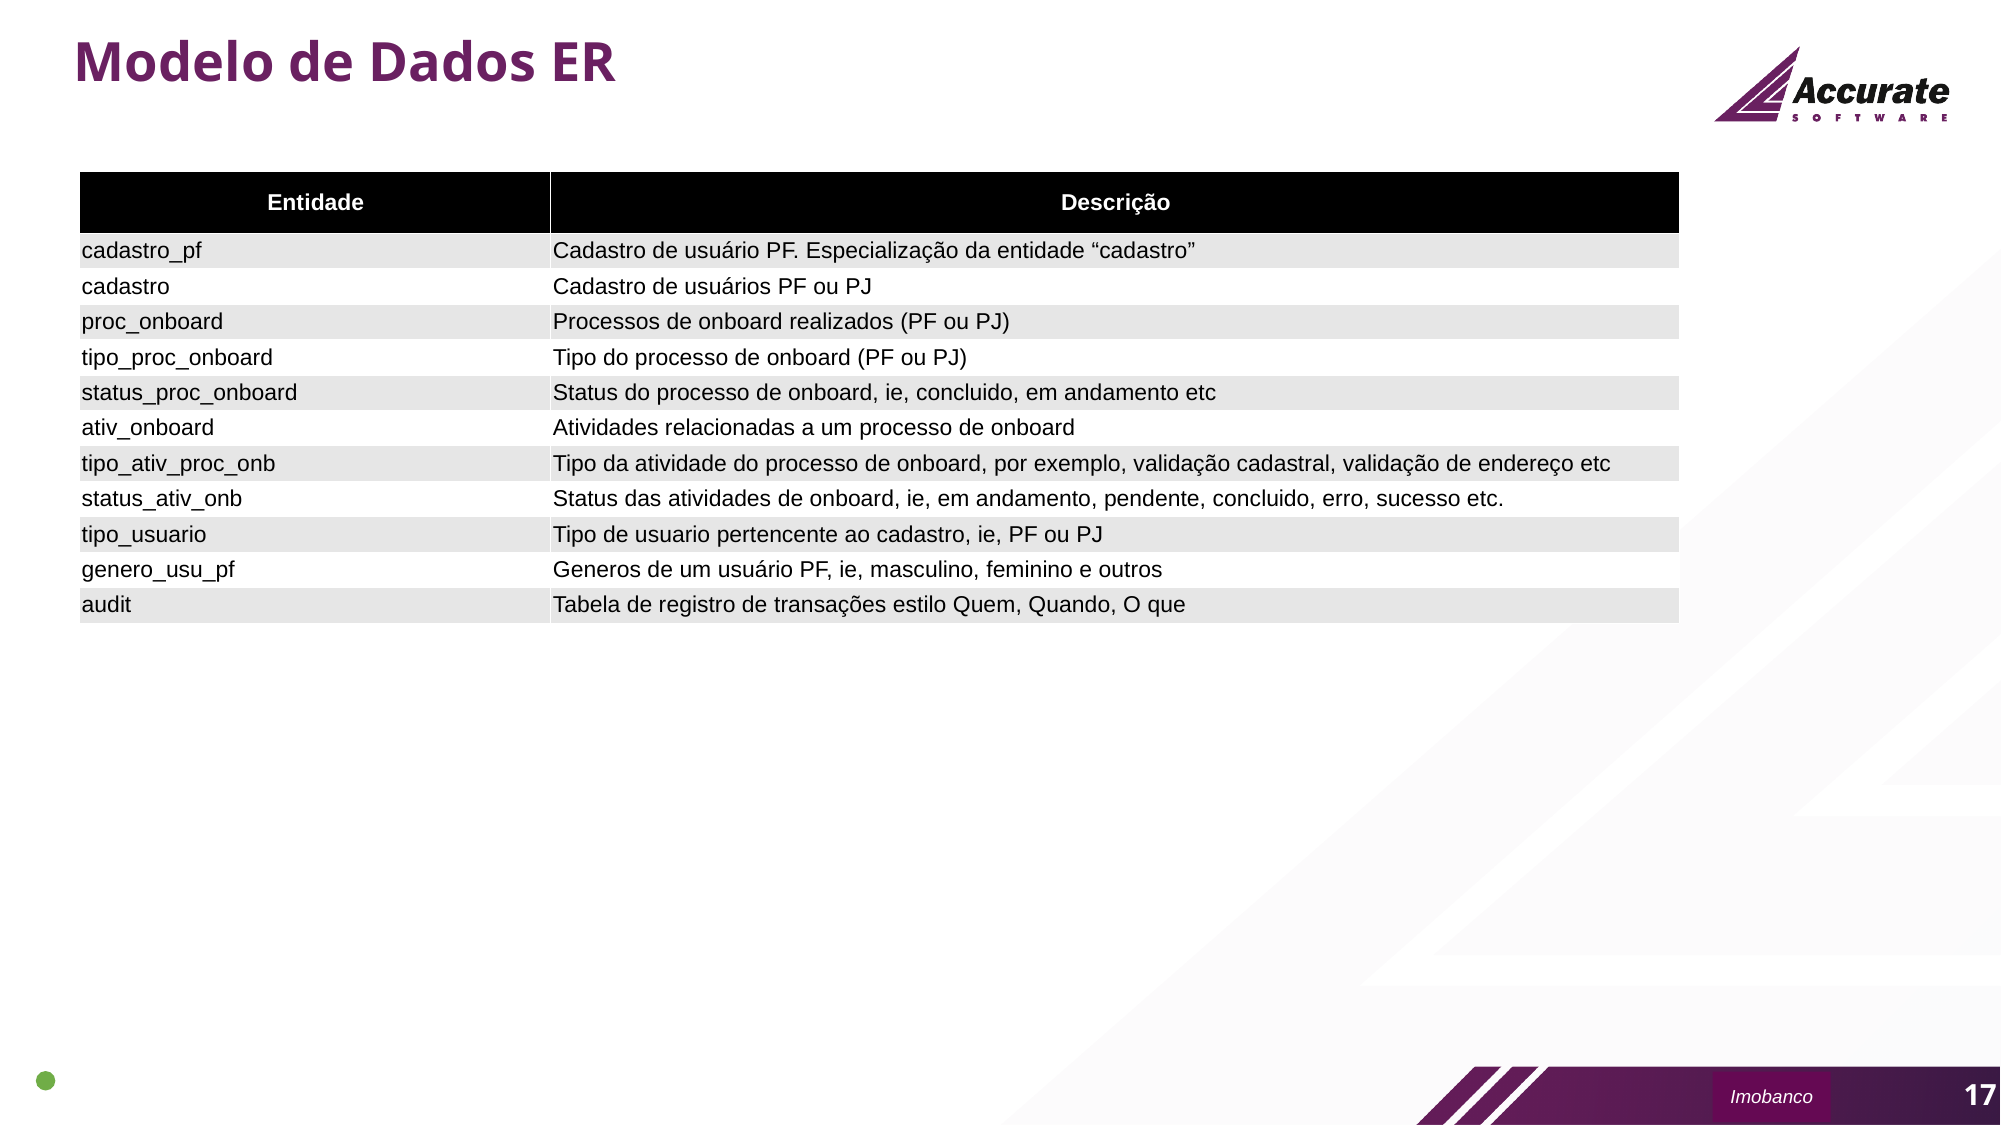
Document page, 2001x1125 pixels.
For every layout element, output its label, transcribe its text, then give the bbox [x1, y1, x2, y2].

table_cell Tipo do processo de onboard (PF ou PJ) [551, 340, 1679, 375]
table_header Entidade [80, 172, 550, 233]
table_cell tipo_usuario [80, 517, 550, 552]
text_box Modelo de Dados ER [58, 19, 1683, 100]
table_cell status_proc_onboard [80, 376, 550, 410]
text_box Imobanco [1712, 1071, 1831, 1123]
table_cell Atividades relacionadas a um processo de onboard [551, 411, 1679, 445]
table_cell tipo_proc_onboard [80, 340, 550, 375]
table_cell Cadastro de usuários PF ou PJ [551, 269, 1679, 304]
table_cell Processos de onboard realizados (PF ou PJ) [551, 305, 1679, 339]
picture [0, 0, 2000, 1125]
table_cell status_ativ_onb [80, 482, 550, 516]
table_cell Tabela de registro de transações estilo Quem, Quando, O que [551, 588, 1679, 623]
table_cell Status das atividades de onboard, ie, em andamento, pendente, concluido, erro, sucesso etc. [551, 482, 1679, 516]
table_cell Status do processo de onboard, ie, concluido, em andamento etc [551, 376, 1679, 410]
table_cell Tipo de usuario pertencente ao cadastro, ie, PF ou PJ [551, 517, 1679, 552]
table_cell cadastro_pf [80, 234, 550, 268]
table_cell Cadastro de usuário PF. Especialização da entidade “cadastro” [551, 234, 1679, 268]
table_cell audit [80, 588, 550, 623]
table_cell Tipo da atividade do processo de onboard, por exemplo, validação cadastral, validação de endereço etc [551, 446, 1679, 481]
table_header Descrição [551, 172, 1679, 233]
table_cell proc_onboard [80, 305, 550, 339]
table_cell cadastro [80, 269, 550, 304]
table_cell Generos de um usuário PF, ie, masculino, feminino e outros [551, 553, 1679, 587]
table_cell tipo_ativ_proc_onb [80, 446, 550, 481]
table_cell genero_usu_pf [80, 553, 550, 587]
table_cell ativ_onboard [80, 411, 550, 445]
